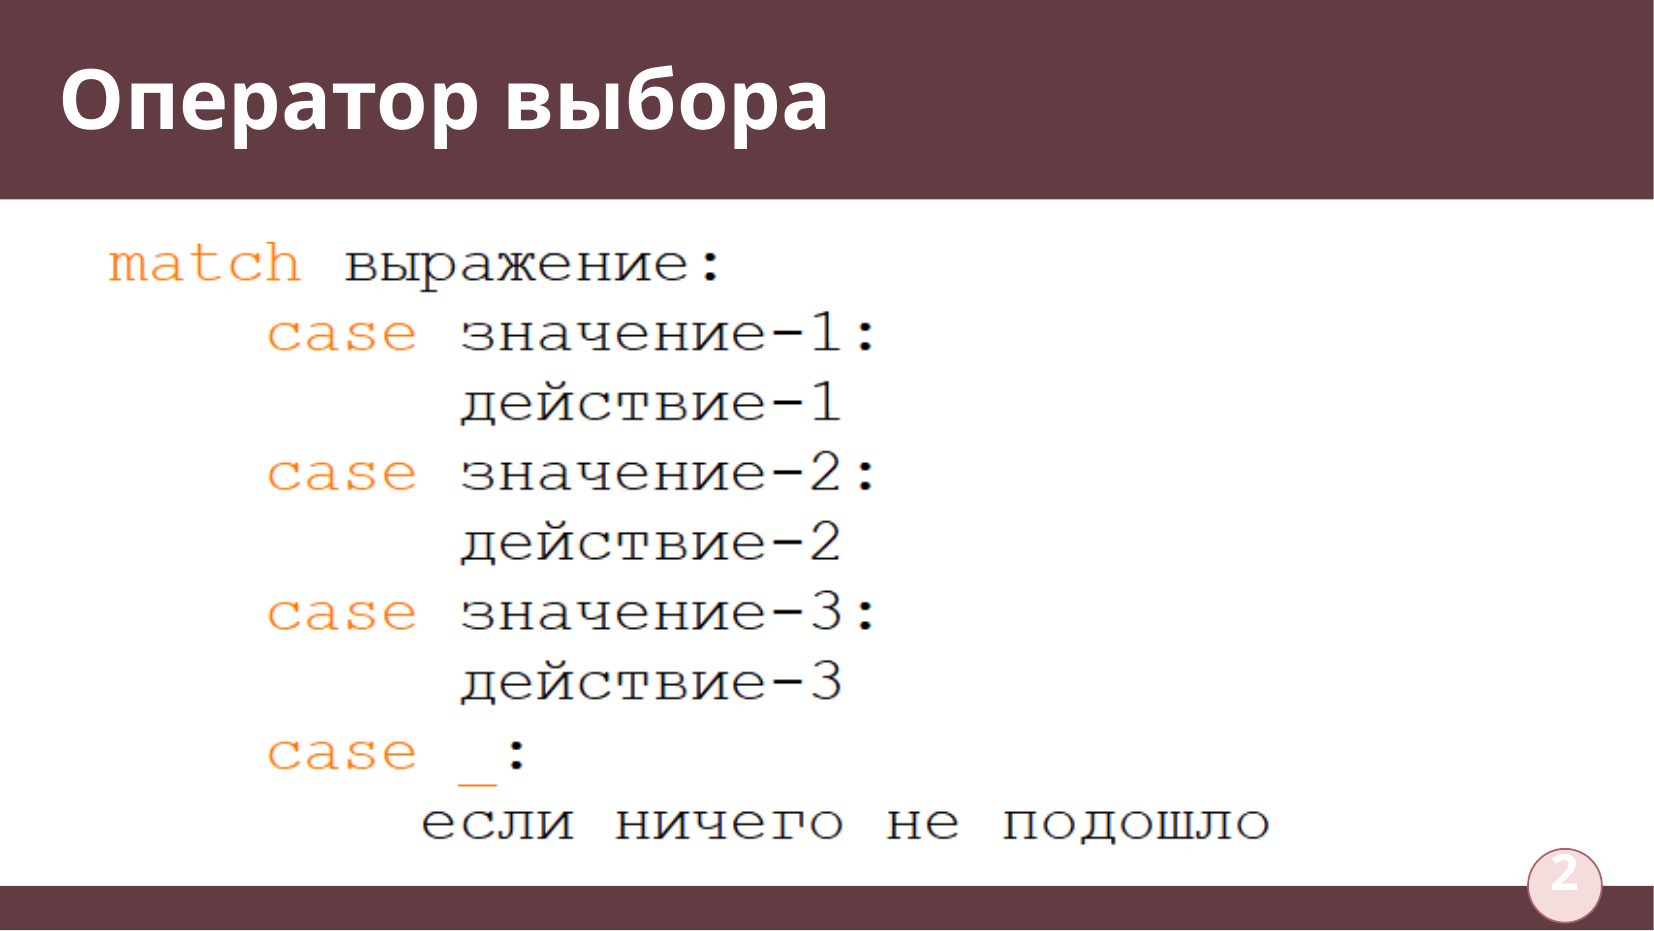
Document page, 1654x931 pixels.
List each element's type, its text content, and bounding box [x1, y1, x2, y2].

title Оператор выбора [59, 37, 1595, 155]
picture [108, 242, 1294, 847]
